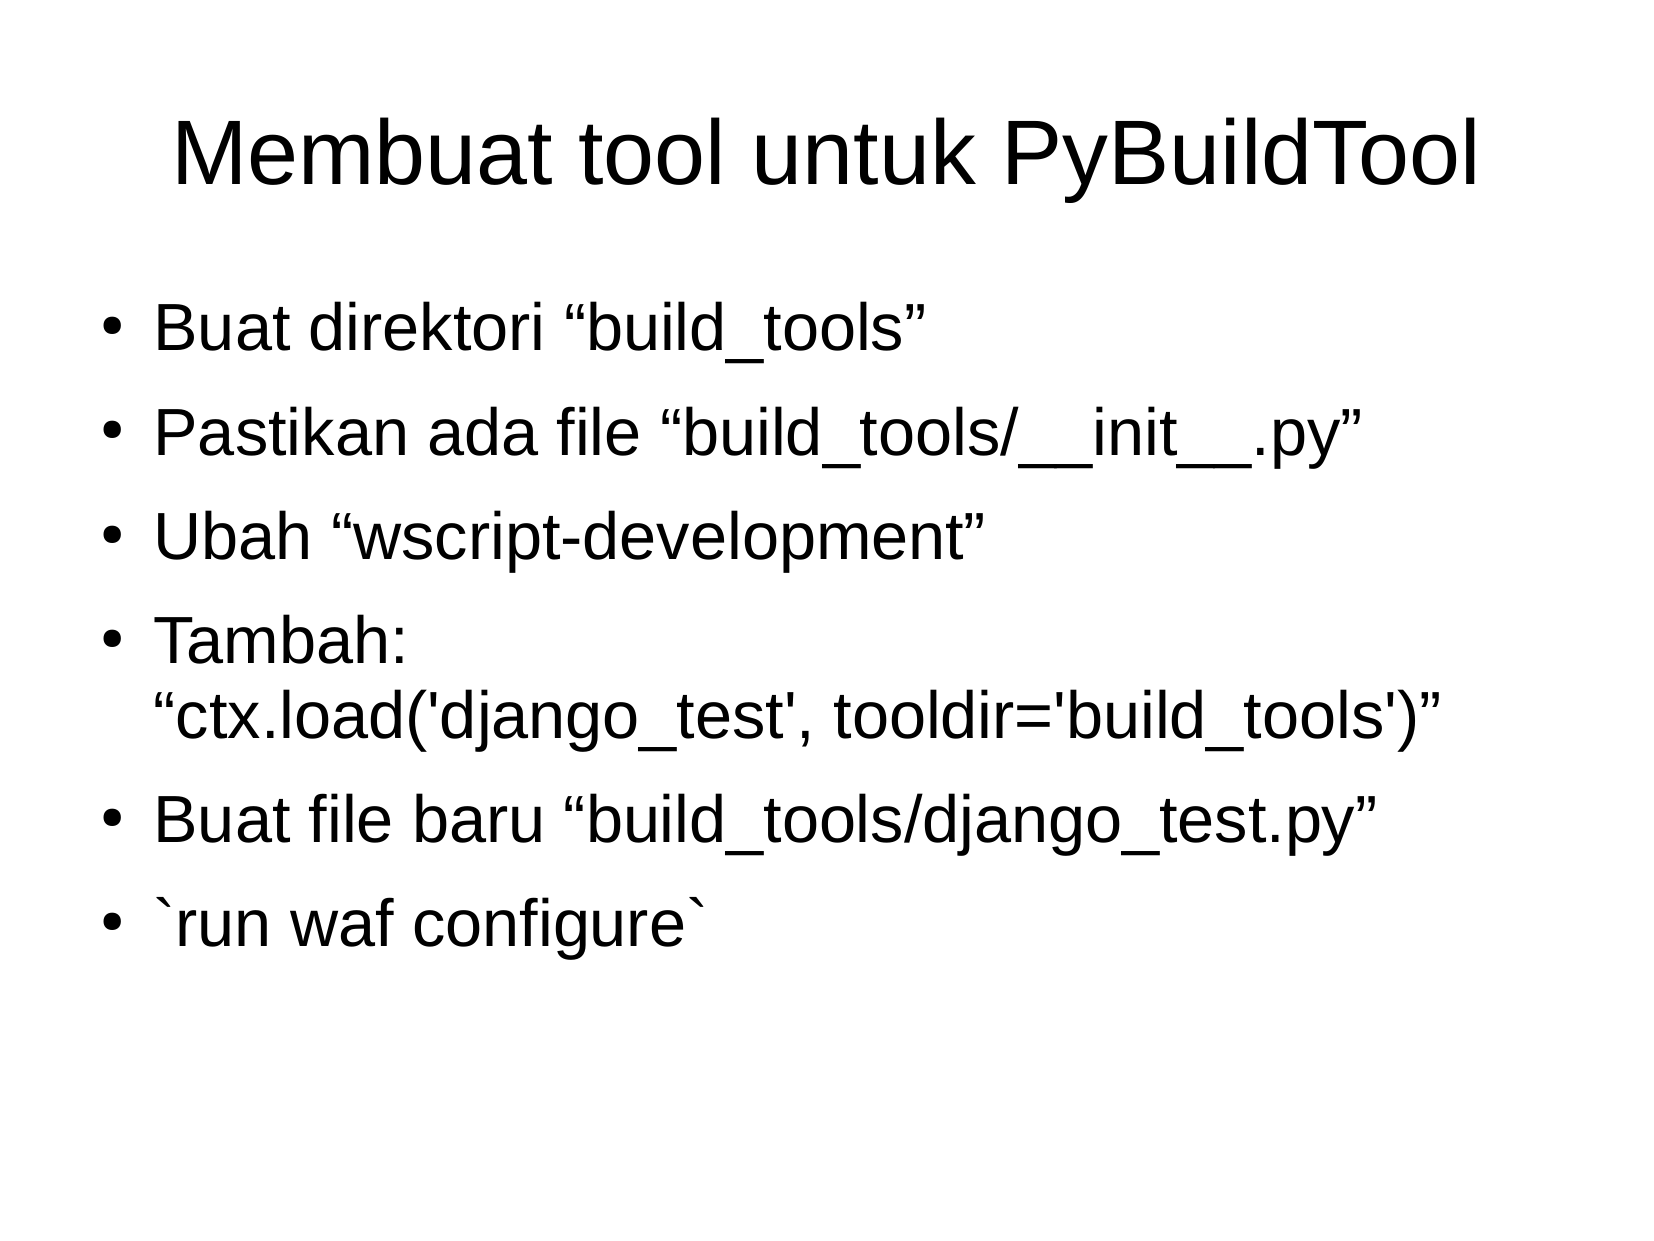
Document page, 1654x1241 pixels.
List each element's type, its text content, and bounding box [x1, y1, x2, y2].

title Membuat tool untuk PyBuildTool [82, 49, 1571, 257]
list Buat direktori “build_tools” Pastikan ada file “build_tools/__init__.py” Ubah “wscript-development” Tambah: “ctx.load('django_test', tooldir='build_tools')” Buat file baru “build_tools/django_test.py” `run waf configure` [82, 290, 1571, 1010]
